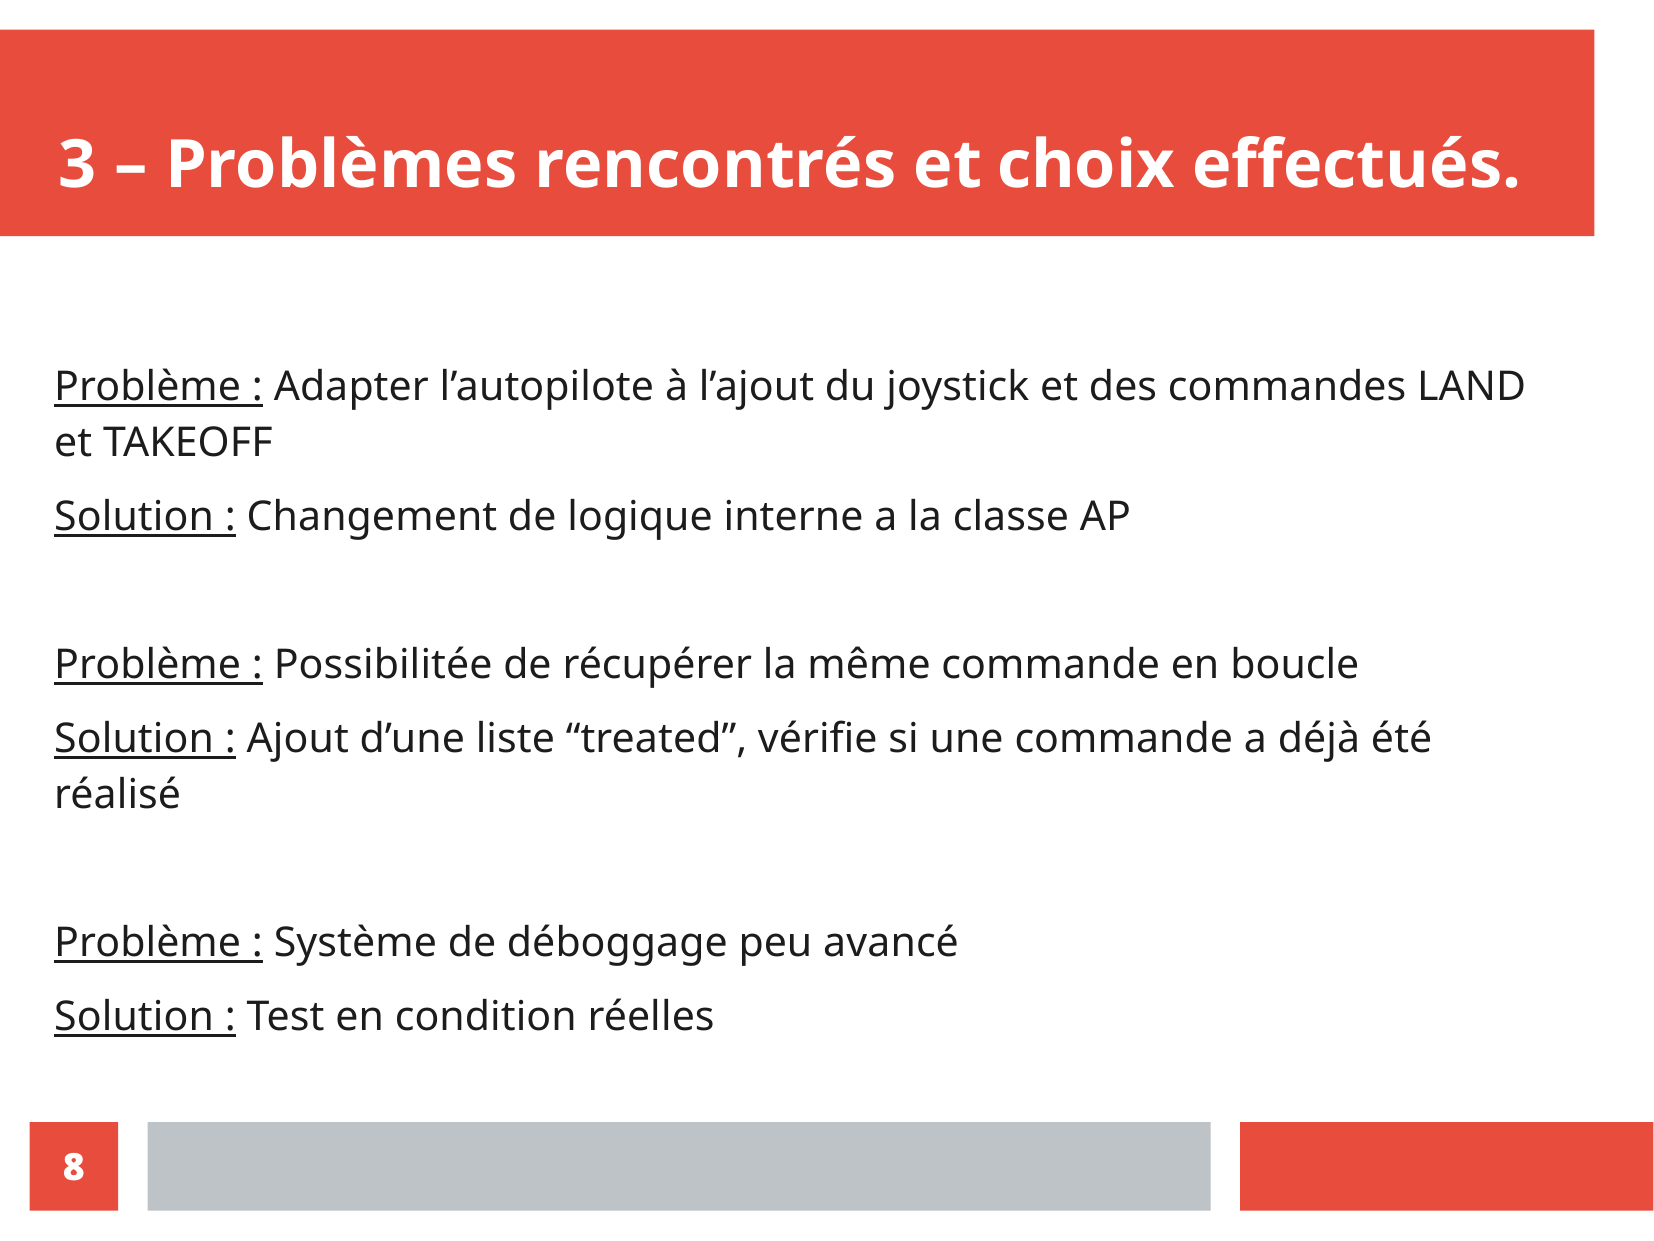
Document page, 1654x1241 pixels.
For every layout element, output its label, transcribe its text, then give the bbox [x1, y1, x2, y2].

list Problème : Adapter l’autopilote à l’ajout du joystick et des commandes LAND et TAKEOFF Solution : Changement de logique interne a la classe AP Problème : Possibilitée de récupérer la même commande en boucle Solution : Ajout d’une liste “treated”, vérifie si une commande a déjà été réalisé Problème : Système de déboggage peu avancé Solution : Test en condition réelles [54, 282, 1561, 1051]
title 3 – Problèmes rencontrés et choix effectués. [59, 59, 1595, 207]
